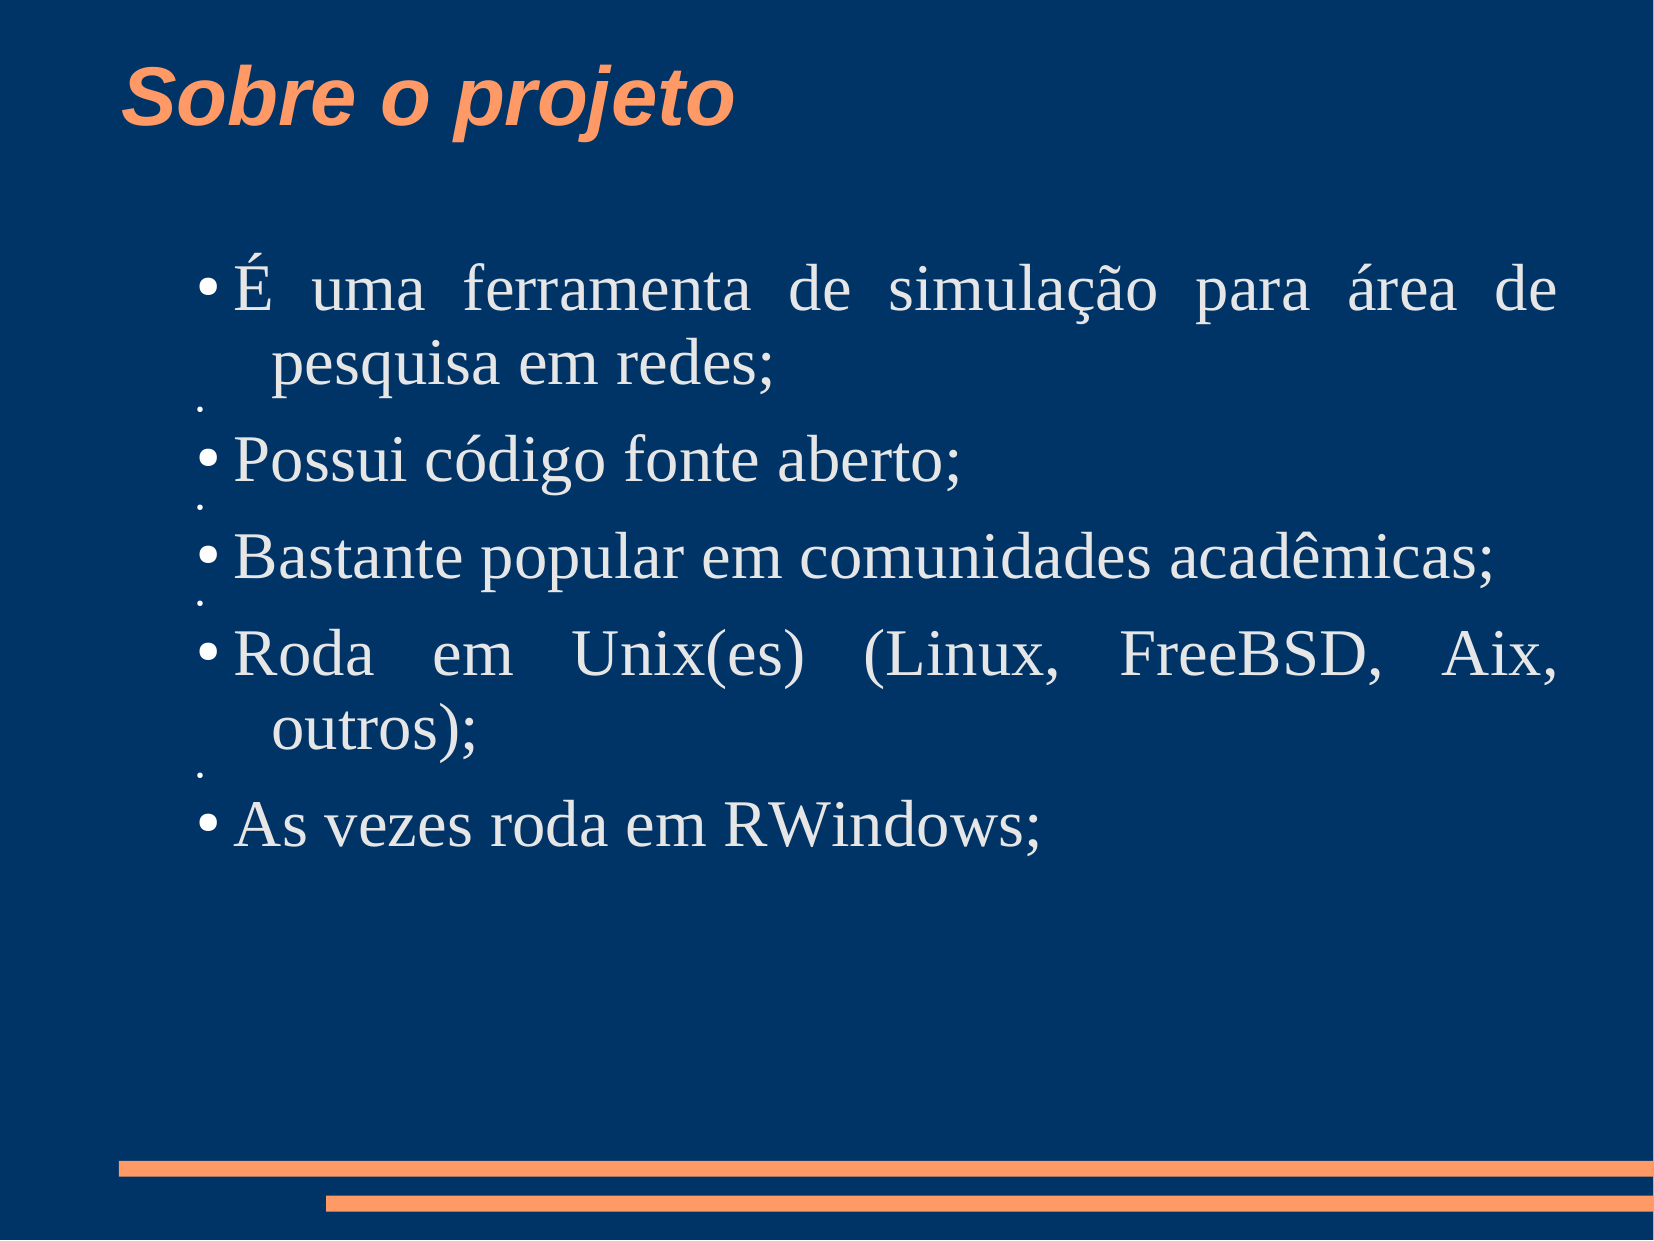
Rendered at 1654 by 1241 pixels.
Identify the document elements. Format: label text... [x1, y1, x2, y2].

title Sobre o projeto [121, 0, 1534, 201]
list É uma ferramenta de simulação para área de pesquisa em redes; Possui código fonte aberto; Bastante popular em comunidades acadêmicas; Roda em Unix(es) (Linux, FreeBSD, Aix, outros); As vezes roda em RWindows; [121, 251, 1561, 1062]
